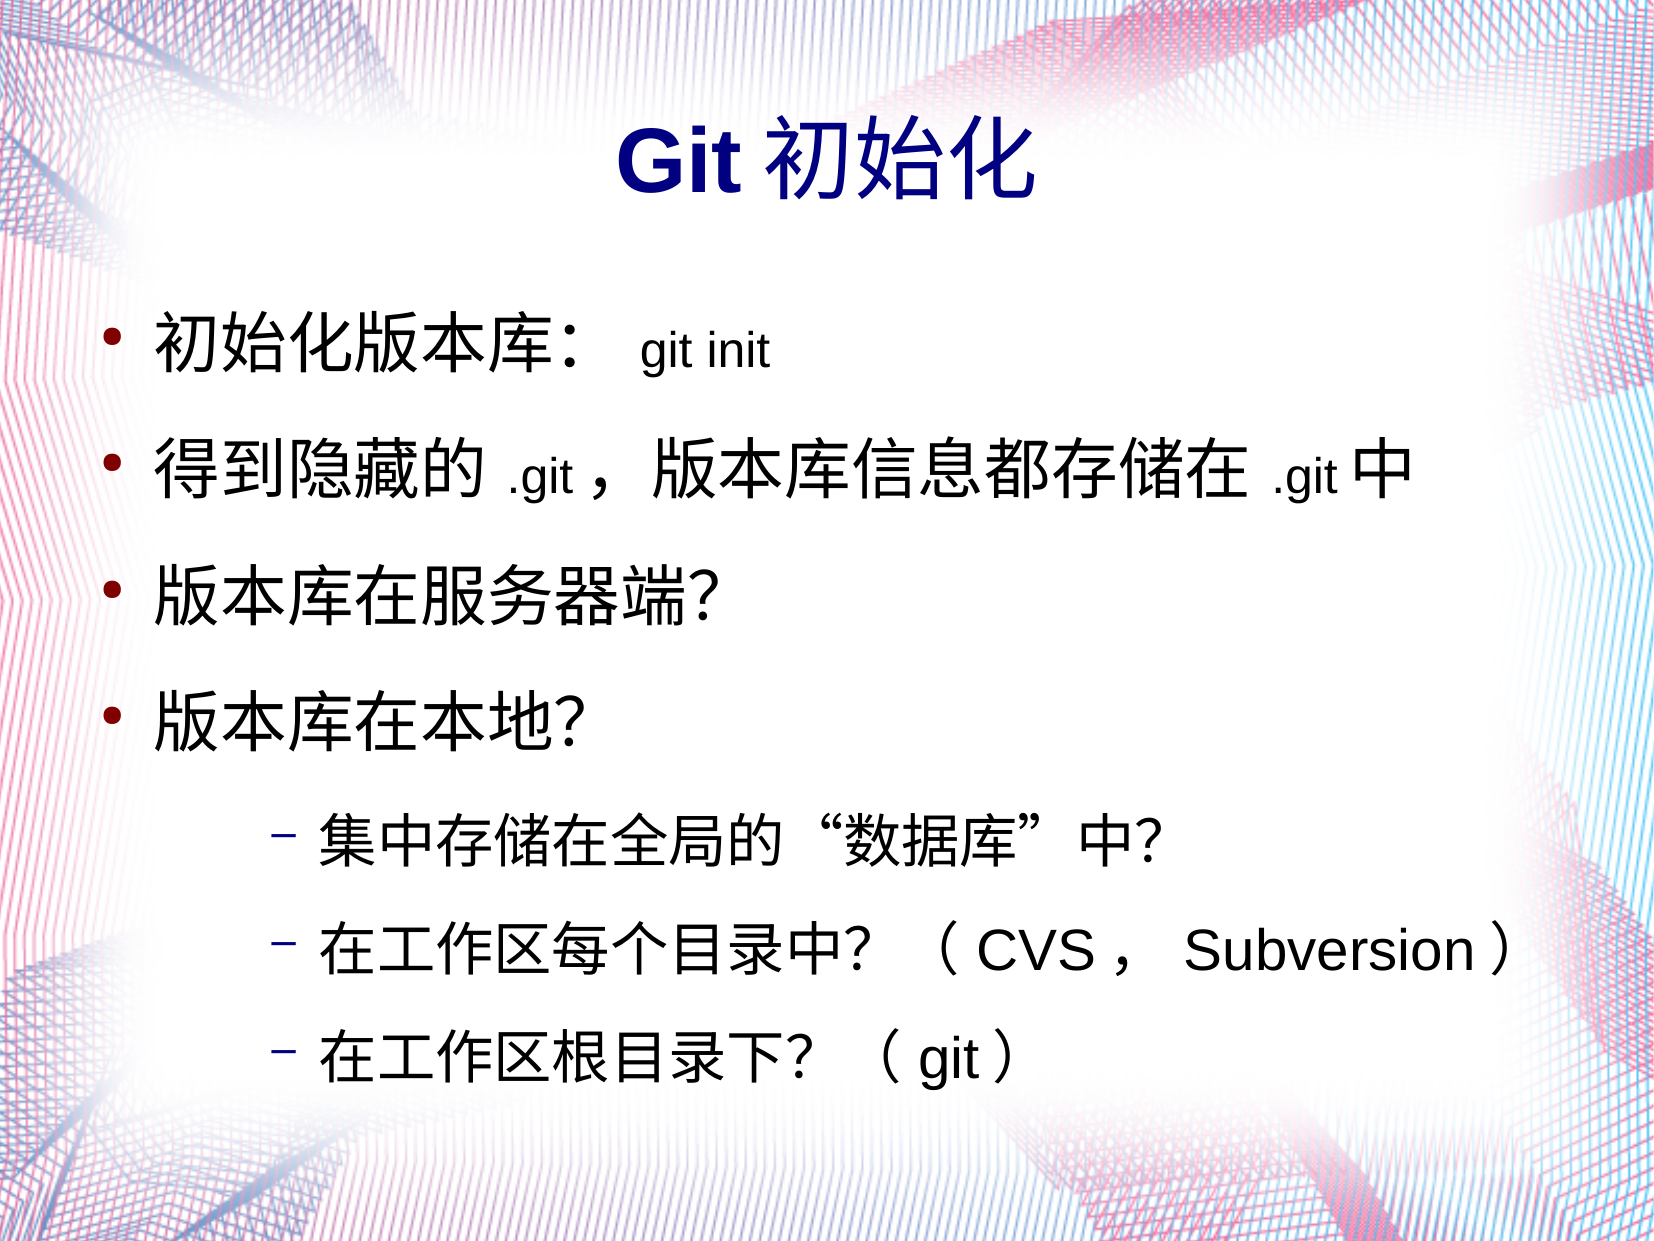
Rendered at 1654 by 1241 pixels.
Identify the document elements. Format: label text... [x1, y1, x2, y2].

picture [0, 0, 1654, 1241]
list 初始化版本库：git init 得到隐藏的.git，版本库信息都存储在.git中 版本库在服务器端？ 版本库在本地？ 集中存储在全局的“数据库”中？ 在工作区每个目录中？（CVS，Subversion） 在工作区根目录下？（git） [82, 290, 1571, 1052]
title Git初始化 [82, 49, 1571, 257]
